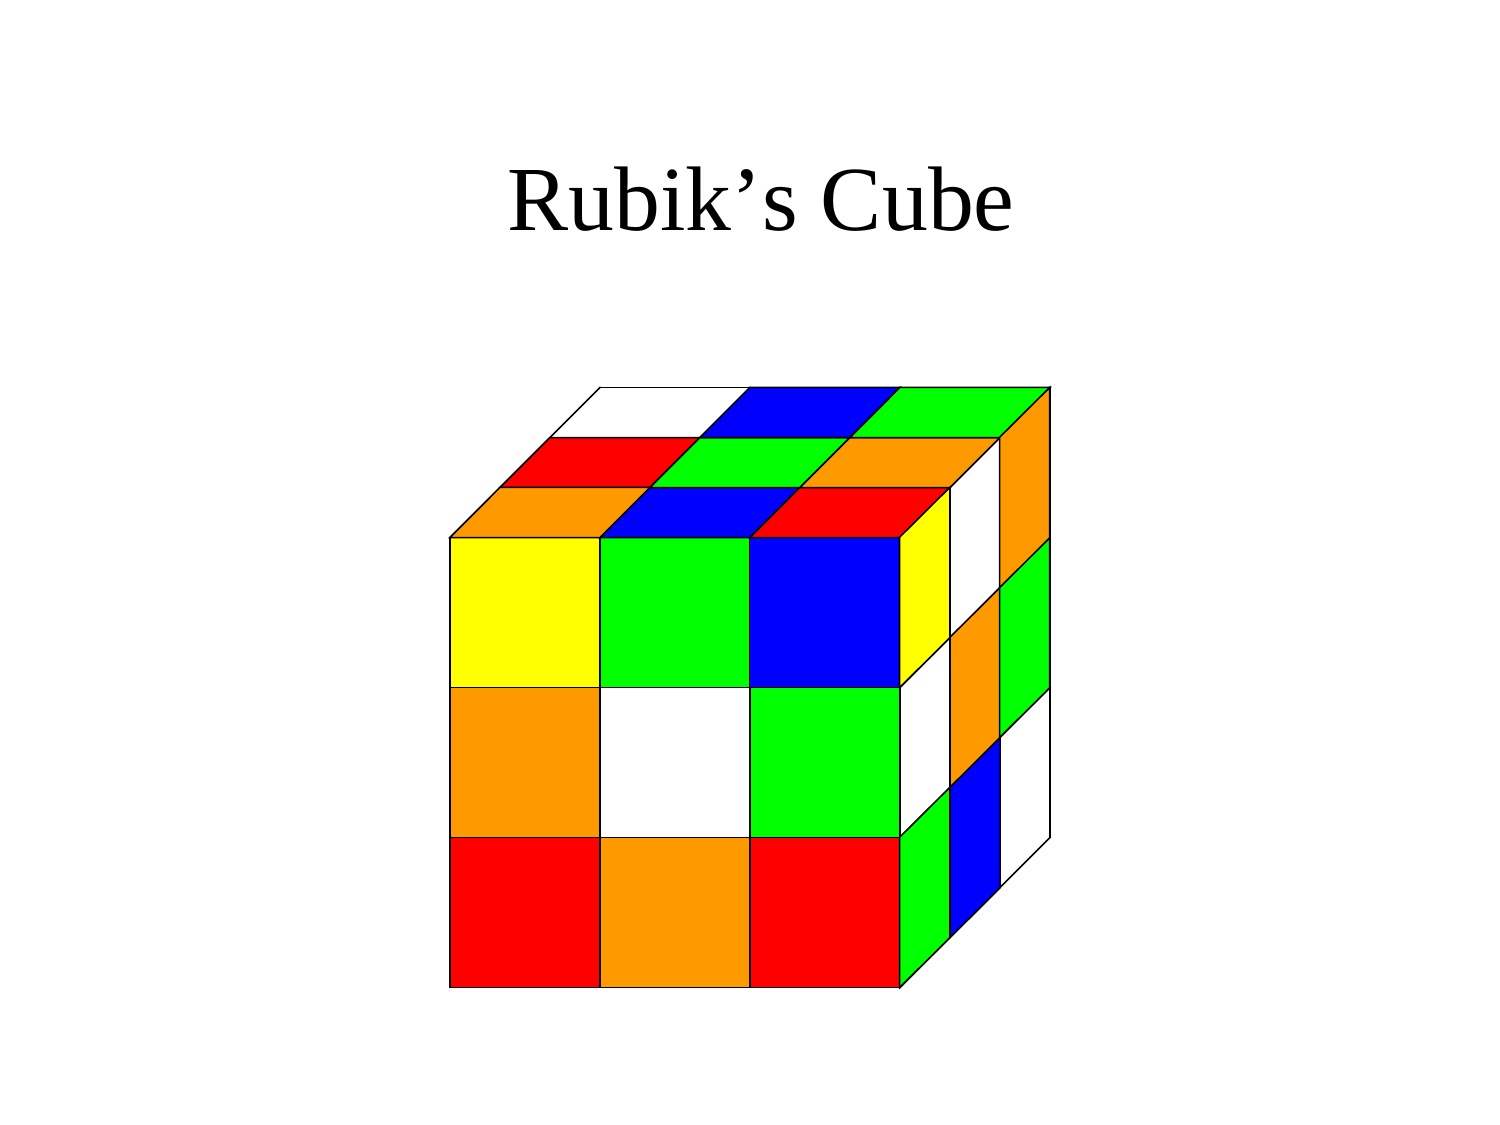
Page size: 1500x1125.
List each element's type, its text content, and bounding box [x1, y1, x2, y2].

text_box [449, 387, 1051, 988]
title Rubik’s Cube [112, 99, 1388, 288]
